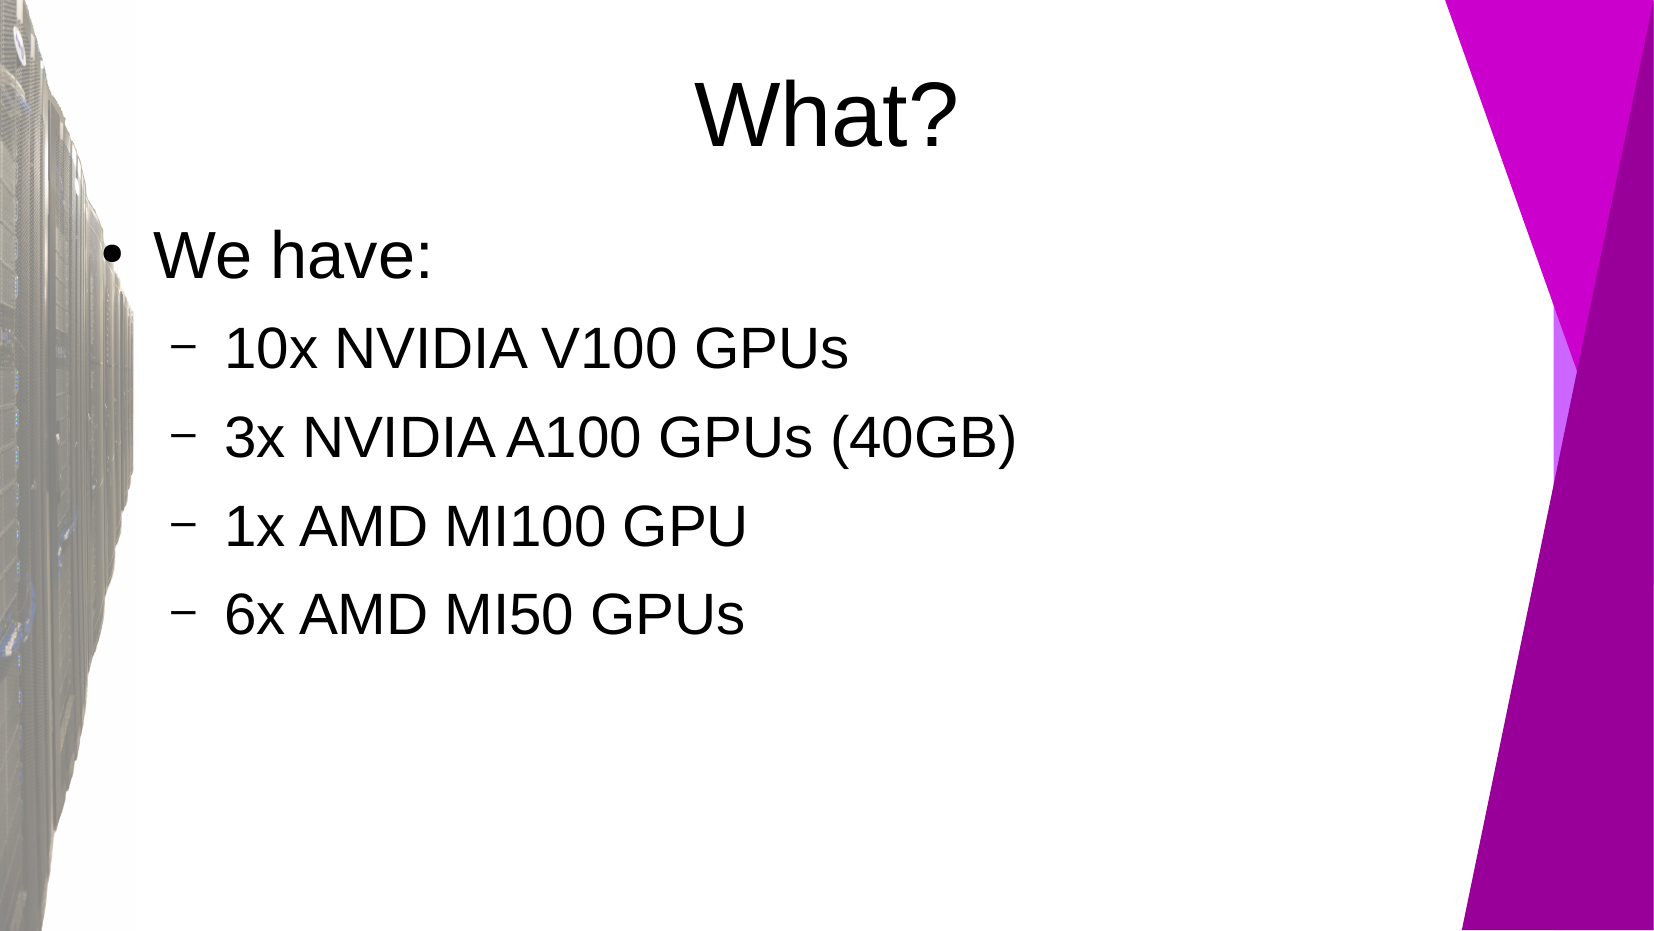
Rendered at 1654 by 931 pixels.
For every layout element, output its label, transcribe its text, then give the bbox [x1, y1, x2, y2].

title What? [82, 37, 1571, 193]
picture [0, 0, 137, 931]
list We have: 10x NVIDIA V100 GPUs 3x NVIDIA A100 GPUs (40GB) 1x AMD MI100 GPU 6x AMD MI50 GPUs [82, 217, 1571, 758]
